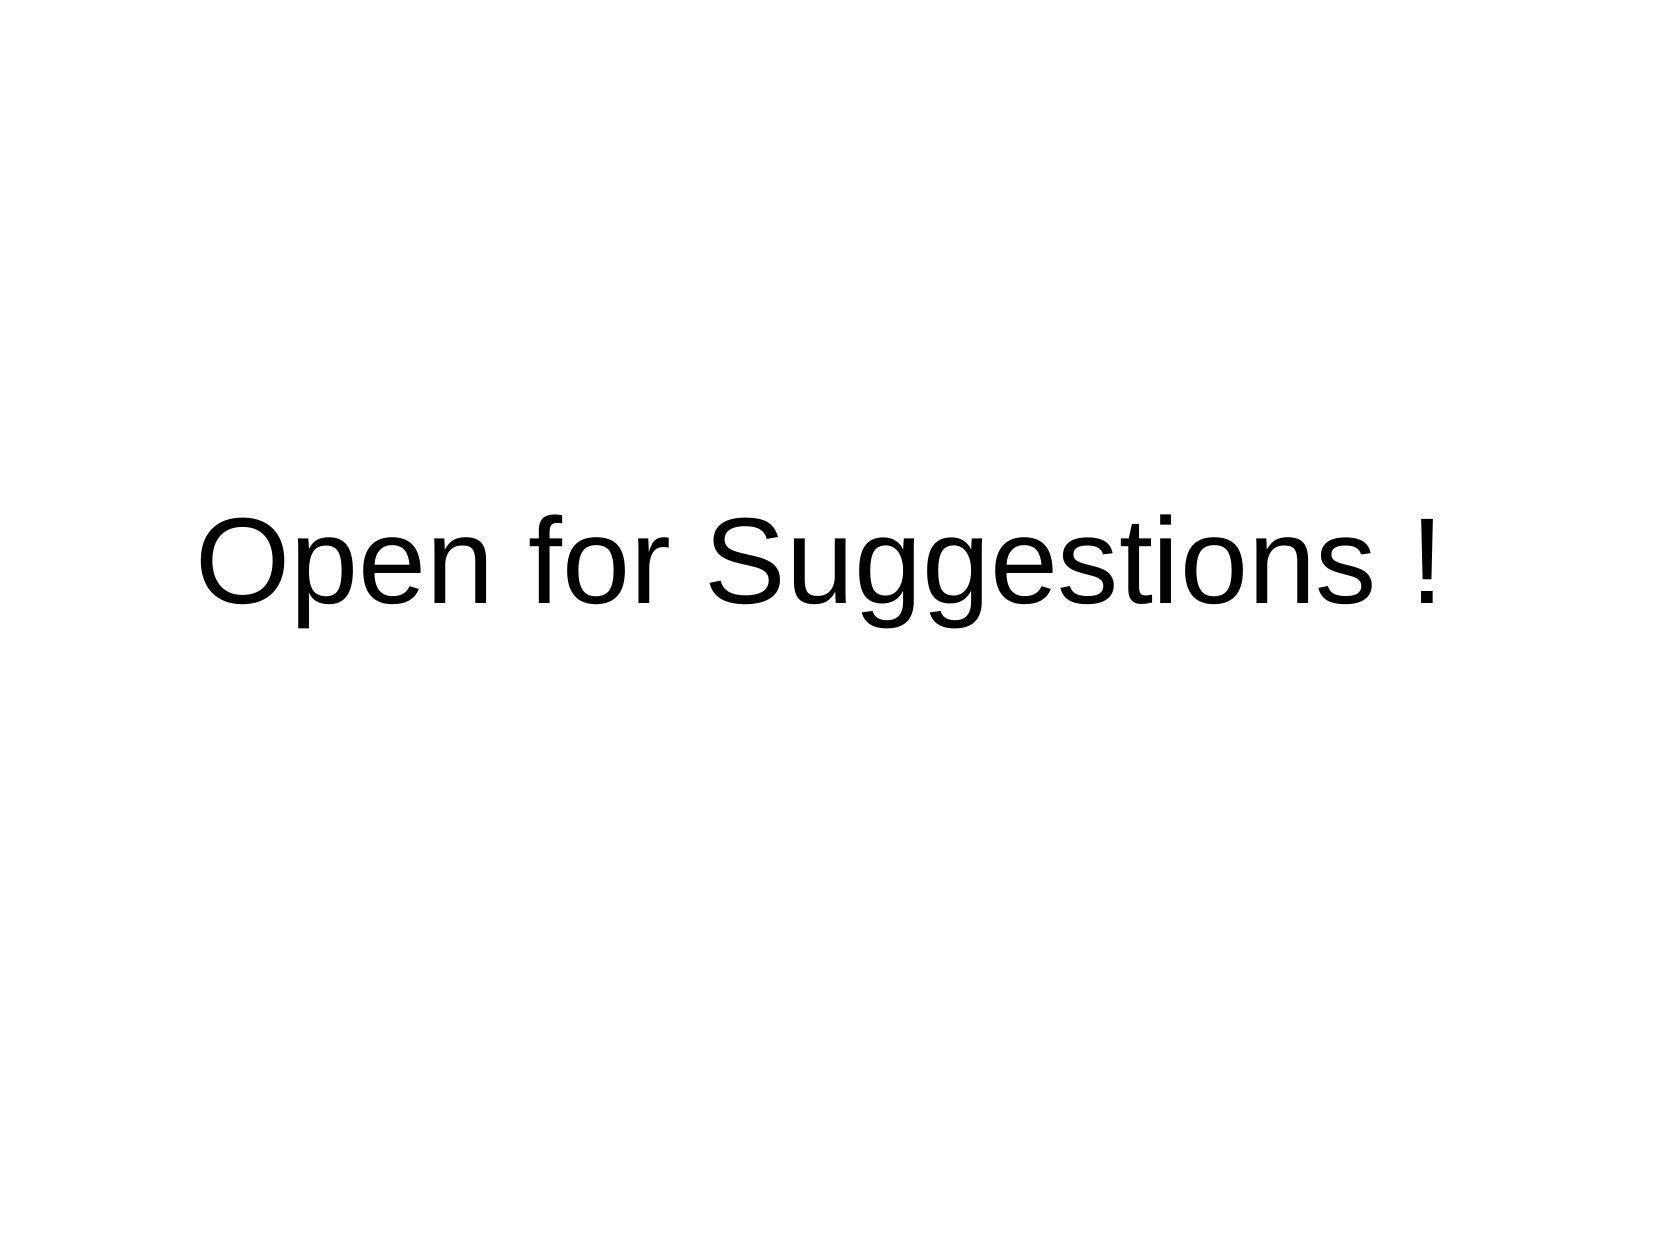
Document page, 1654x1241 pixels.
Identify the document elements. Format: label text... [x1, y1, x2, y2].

text_box Open for Suggestions ! [74, 337, 1568, 772]
